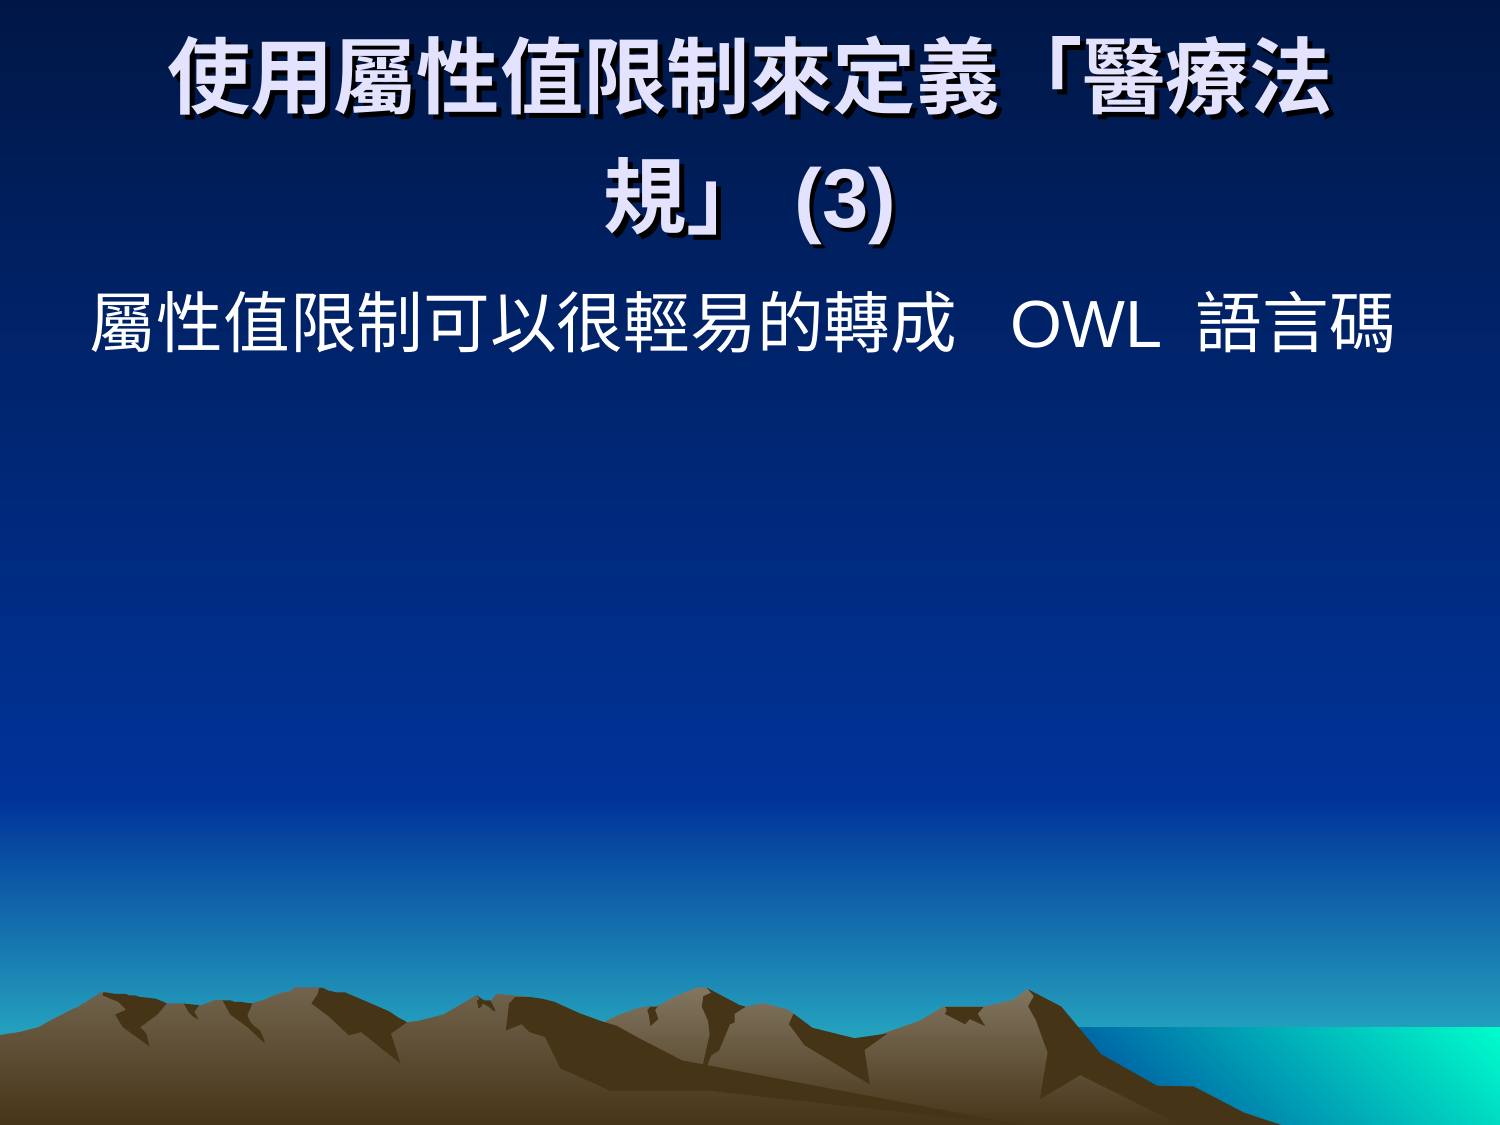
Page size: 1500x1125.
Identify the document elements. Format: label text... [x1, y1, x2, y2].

title 使用屬性值限制來定義「醫療法規」(3) [75, 23, 1426, 239]
list 屬性值限制可以很輕易的轉成 OWL 語言碼 [75, 262, 1426, 1001]
